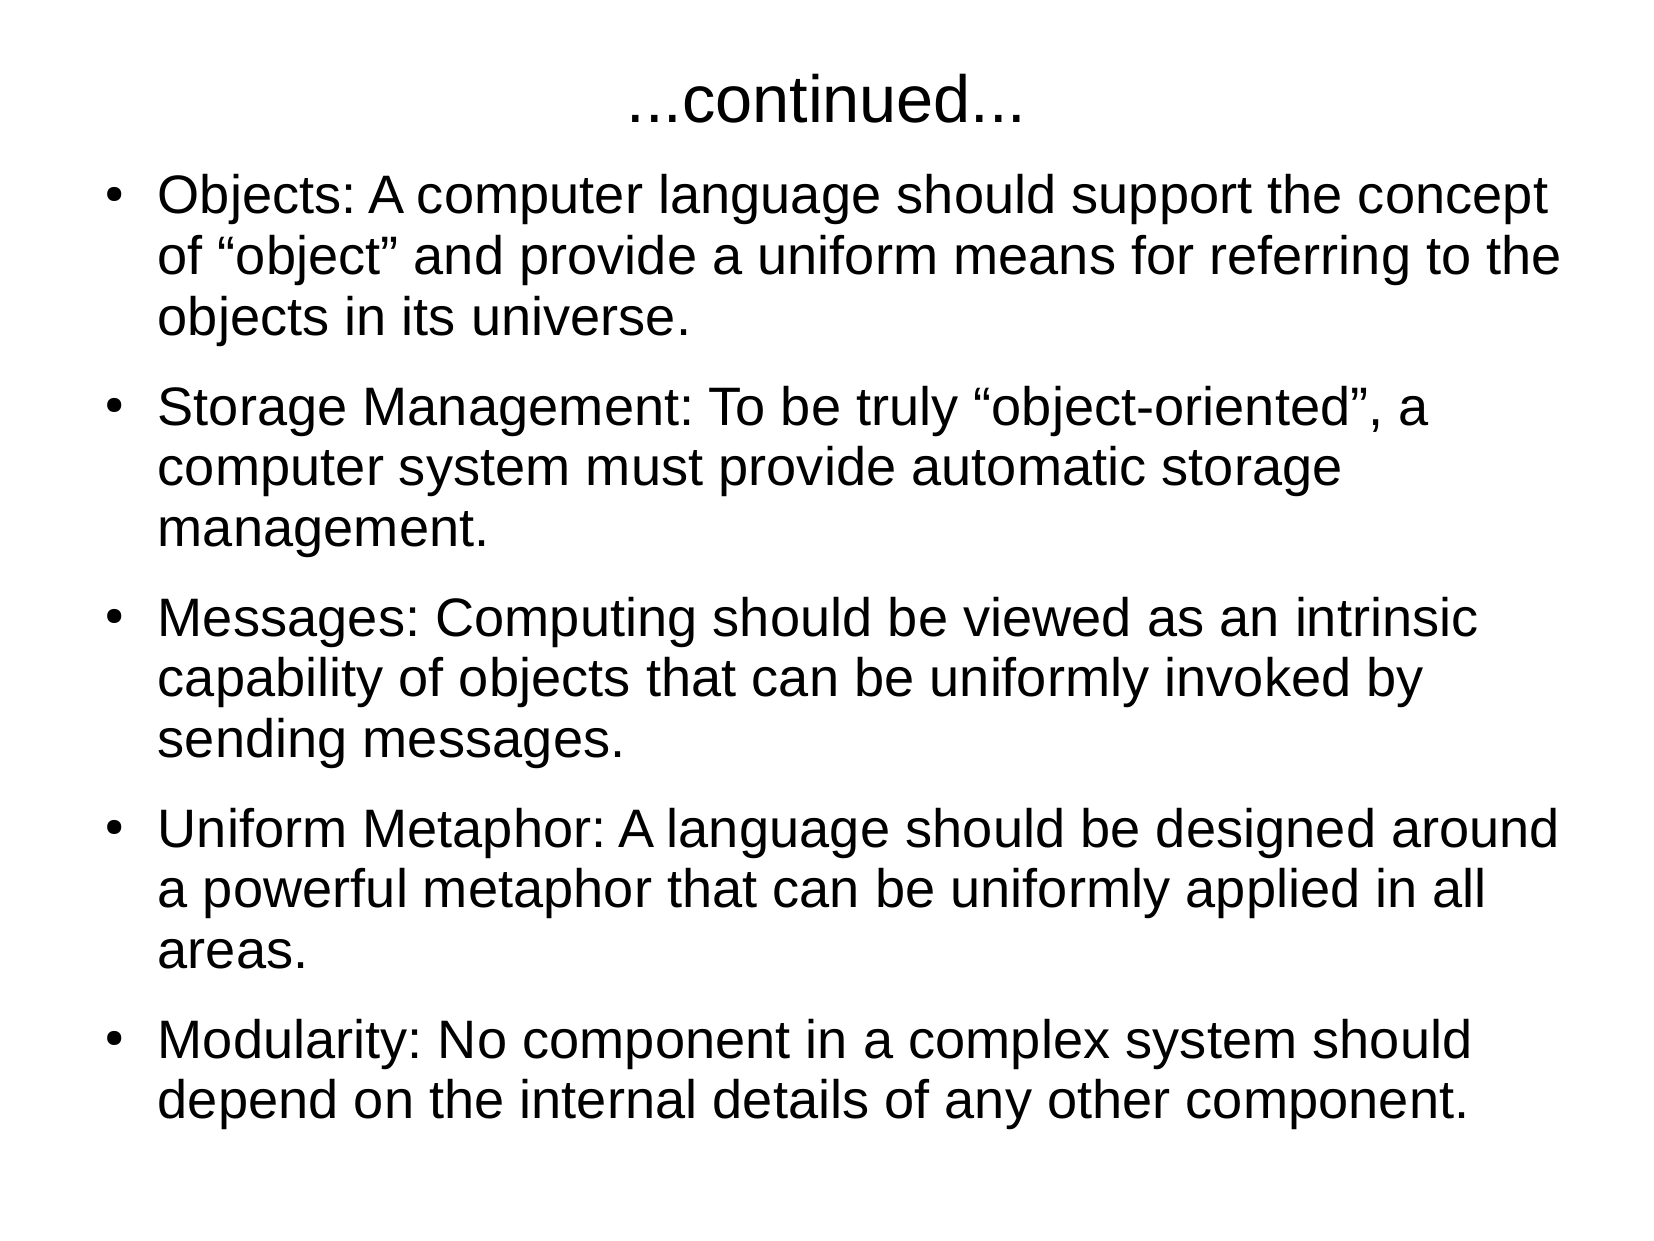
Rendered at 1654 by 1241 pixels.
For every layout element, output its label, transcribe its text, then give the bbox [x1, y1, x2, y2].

list Objects: A computer language should support the concept of “object” and provide a uniform means for referring to the objects in its universe. Storage Management: To be truly “object-oriented”, a computer system must provide automatic storage management. Messages: Computing should be viewed as an intrinsic capability of objects that can be uniformly invoked by sending messages. Uniform Metaphor: A language should be designed around a powerful metaphor that can be uniformly applied in all areas. Modularity: No component in a complex system should depend on the internal details of any other component. [86, 165, 1576, 1131]
title ...continued... [82, 49, 1571, 151]
